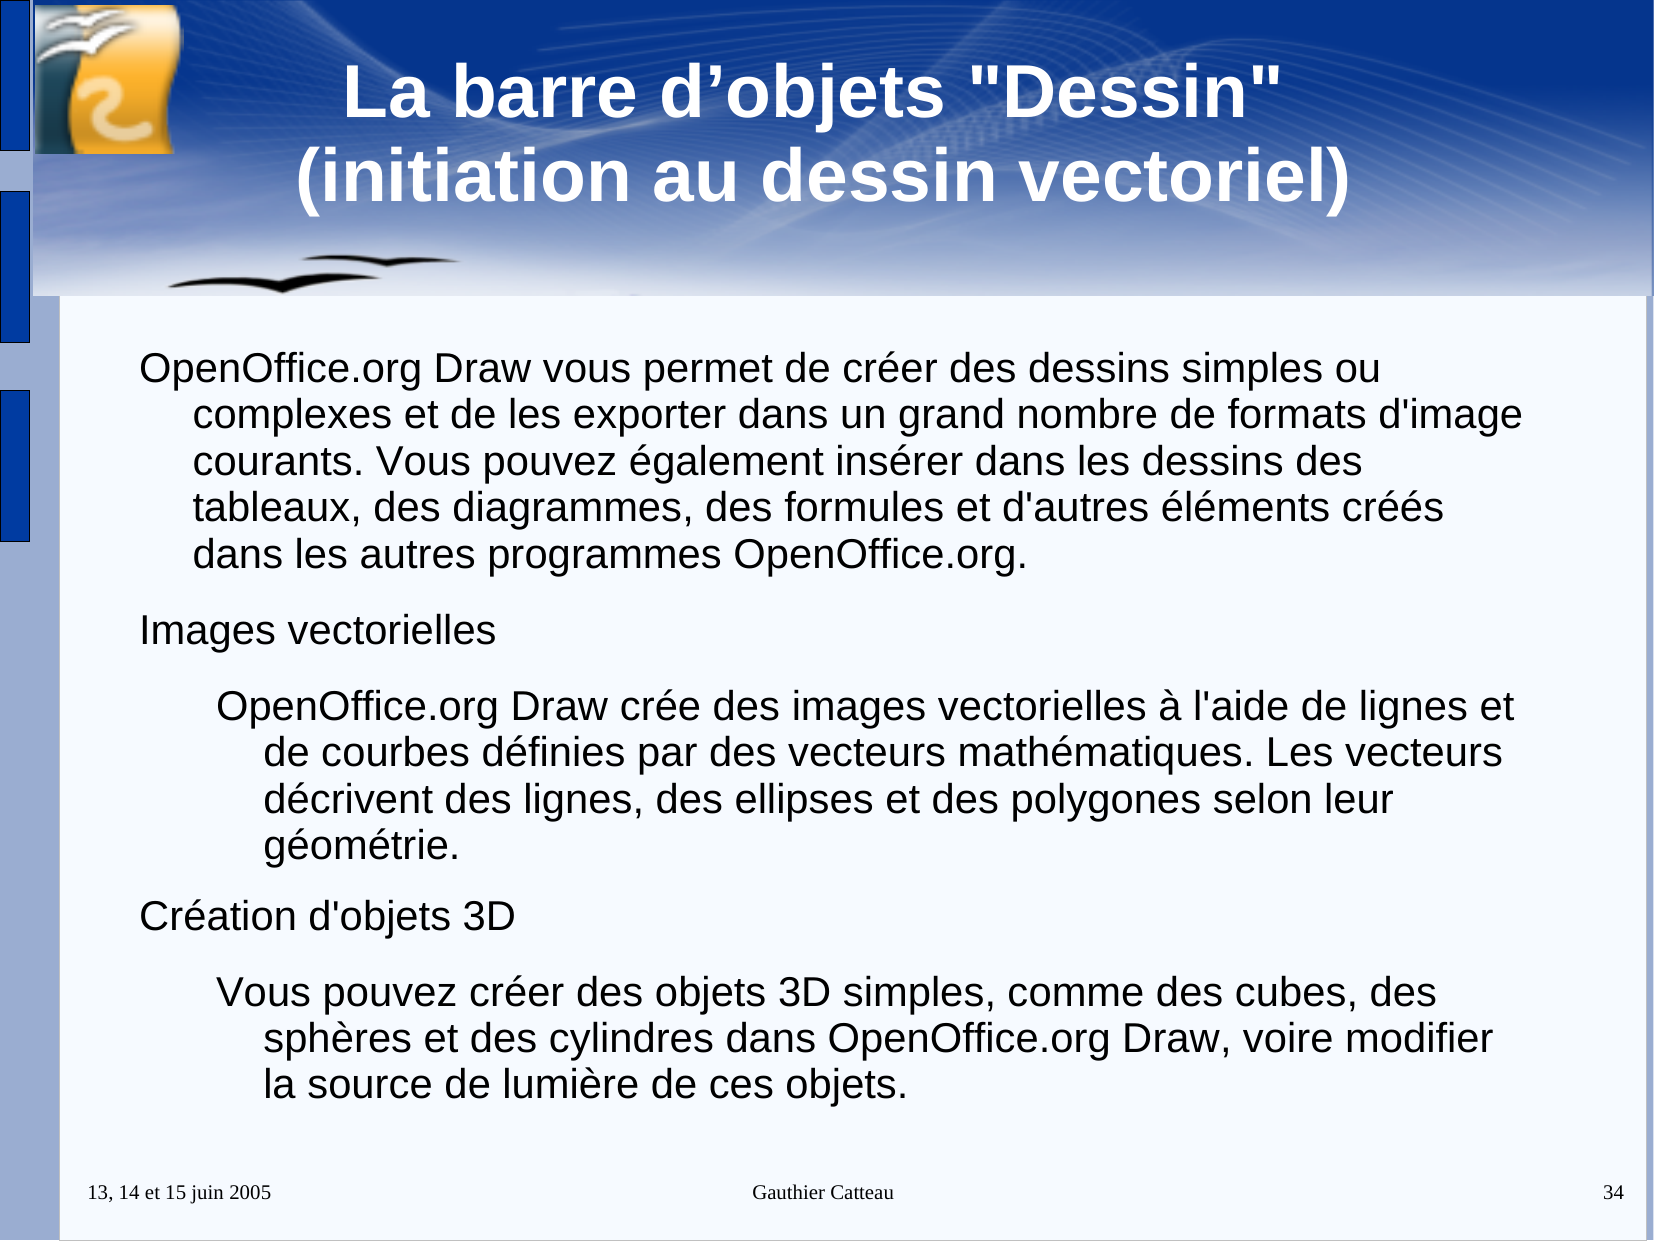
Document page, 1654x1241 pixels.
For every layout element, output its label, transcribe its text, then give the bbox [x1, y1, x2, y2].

picture [33, 0, 1654, 296]
title La barre d’objets "Dessin" (initiation au dessin vectoriel) [118, 29, 1531, 237]
list OpenOffice.org Draw vous permet de créer des dessins simples ou complexes et de les exporter dans un grand nombre de formats d'image courants. Vous pouvez également insérer dans les dessins des tableaux, des diagrammes, des formules et d'autres éléments créés dans les autres programmes OpenOffice.org. Images vectorielles OpenOffice.org Draw crée des images vectorielles à l'aide de lignes et de courbes définies par des vecteurs mathématiques. Les vecteurs décrivent des lignes, des ellipses et des polygones selon leur géométrie. Création d'objets 3D Vous pouvez créer des objets 3D simples, comme des cubes, des sphères et des cylindres dans OpenOffice.org Draw, voire modifier la source de lumière de ces objets. [121, 344, 1534, 1127]
